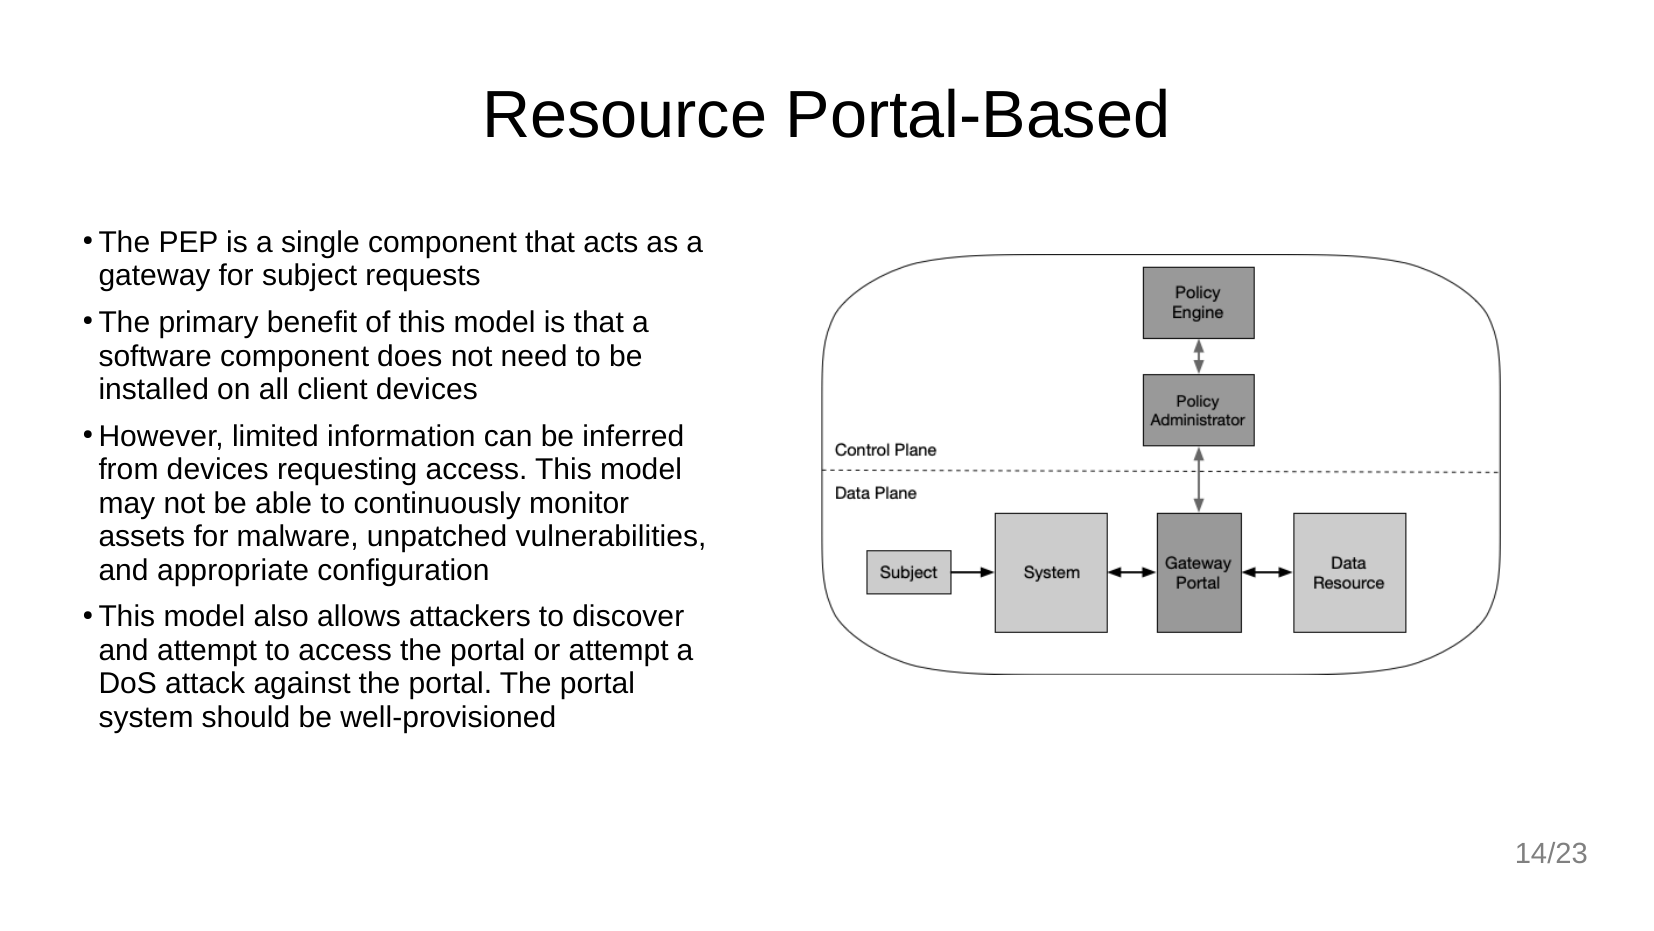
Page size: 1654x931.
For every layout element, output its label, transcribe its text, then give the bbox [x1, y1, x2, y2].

text_box <number>/23 [1500, 829, 1651, 931]
title Resource Portal-Based [82, 37, 1571, 193]
list The PEP is a single component that acts as a gateway for subject requests The primary benefit of this model is that a software component does not need to be installed on all client devices However, limited information can be inferred from devices requesting access. This model may not be able to continuously monitor assets for malware, unpatched vulnerabilities, and appropriate configuration This model also allows attackers to discover and attempt to access the portal or attempt a DoS attack against the portal. The portal system should be well-provisioned [82, 225, 713, 751]
picture [821, 254, 1501, 676]
